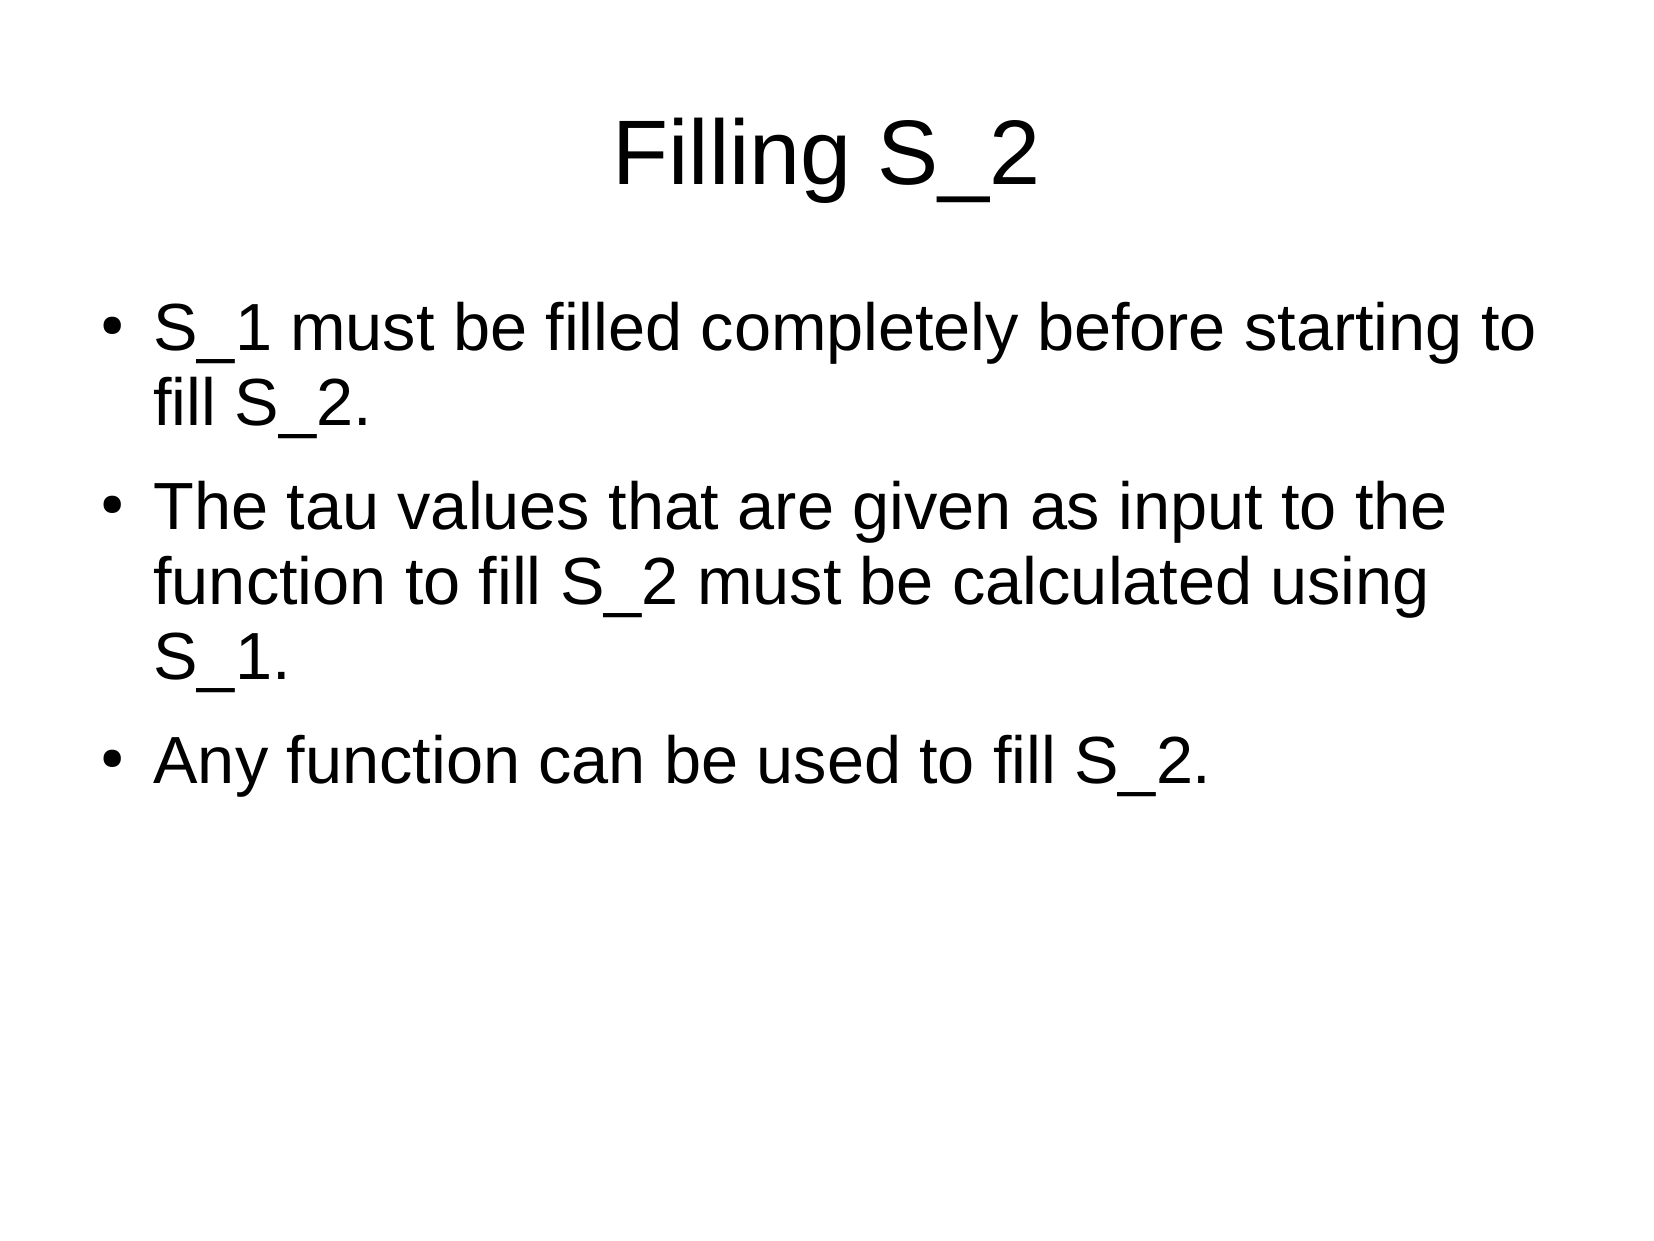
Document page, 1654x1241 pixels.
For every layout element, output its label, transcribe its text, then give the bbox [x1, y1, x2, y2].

title Filling S_2 [82, 49, 1571, 257]
list S_1 must be filled completely before starting to fill S_2. The tau values that are given as input to the function to fill S_2 must be calculated using S_1. Any function can be used to fill S_2. [82, 290, 1571, 1010]
